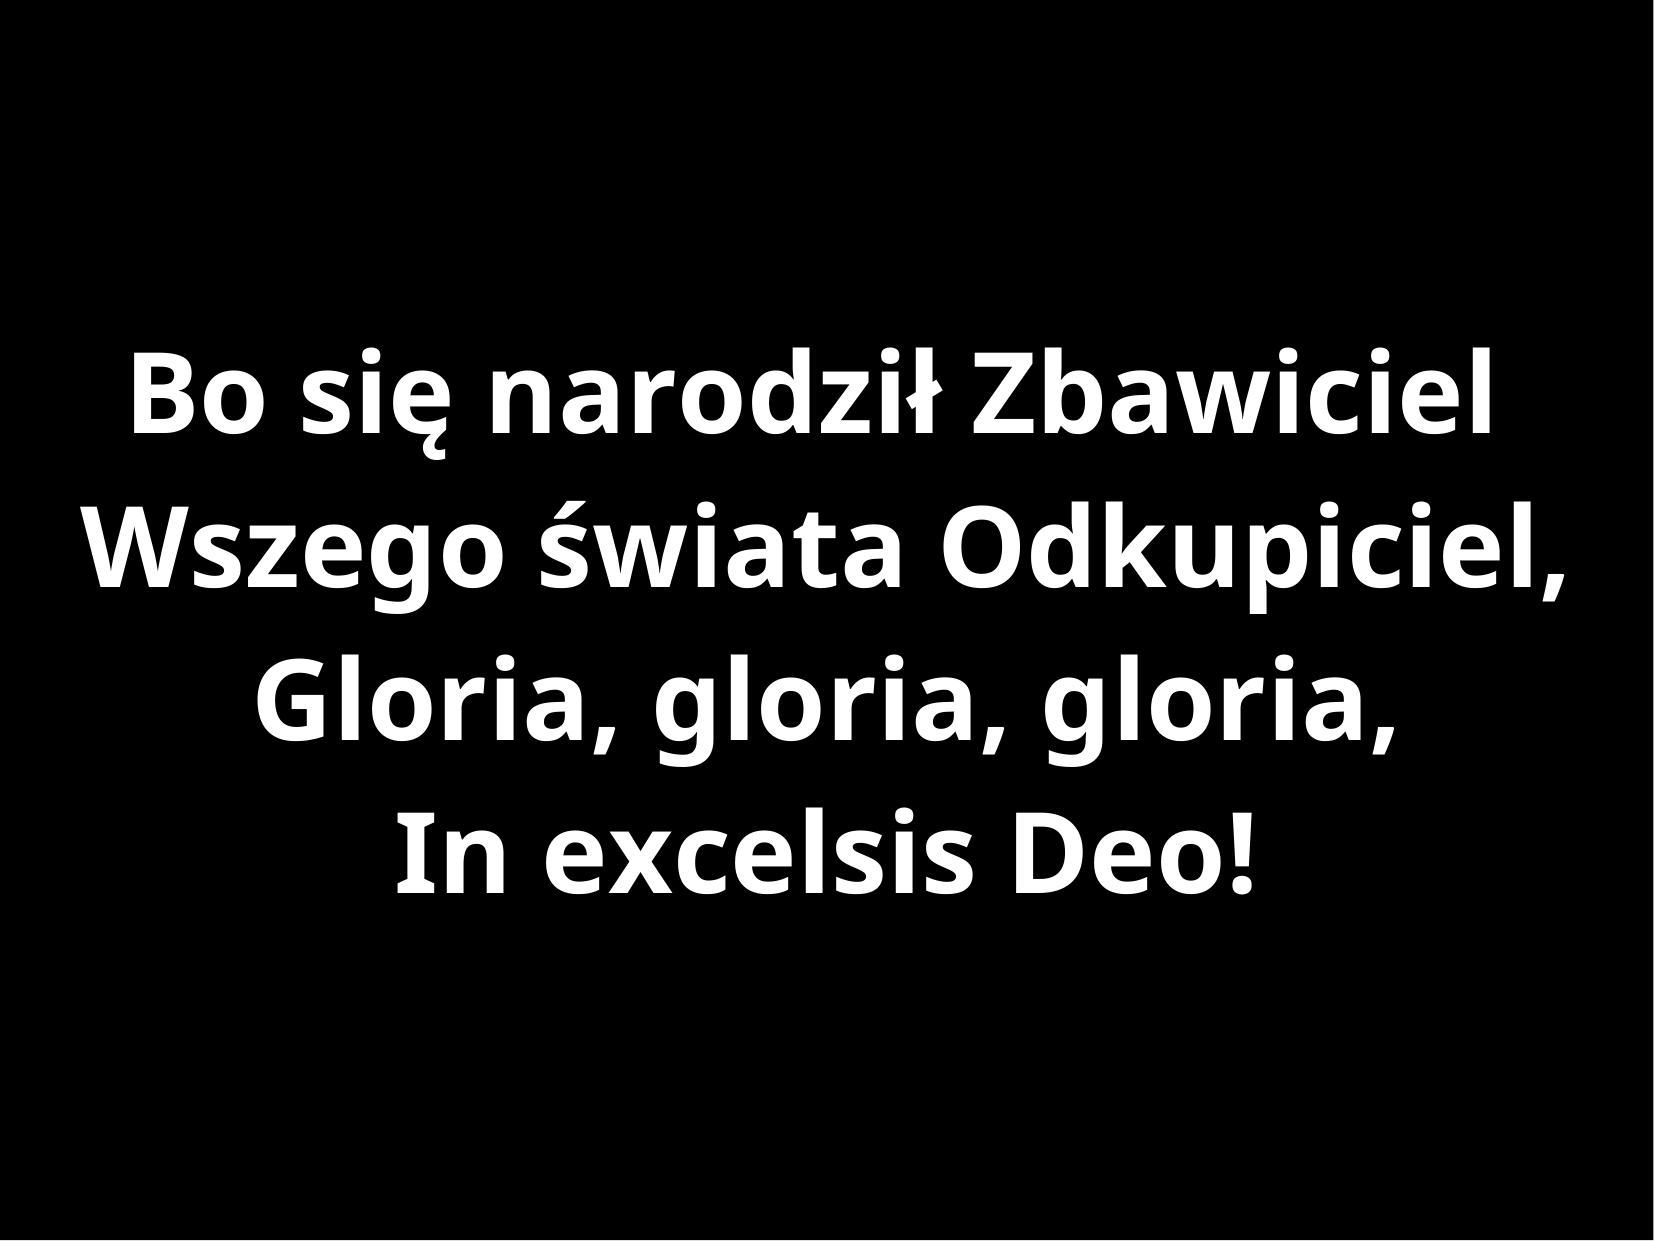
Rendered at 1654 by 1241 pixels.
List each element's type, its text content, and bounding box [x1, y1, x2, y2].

title Bo się narodził Zbawiciel Wszego świata Odkupiciel, Gloria, gloria, gloria, In excelsis Deo! [0, 0, 1654, 1241]
